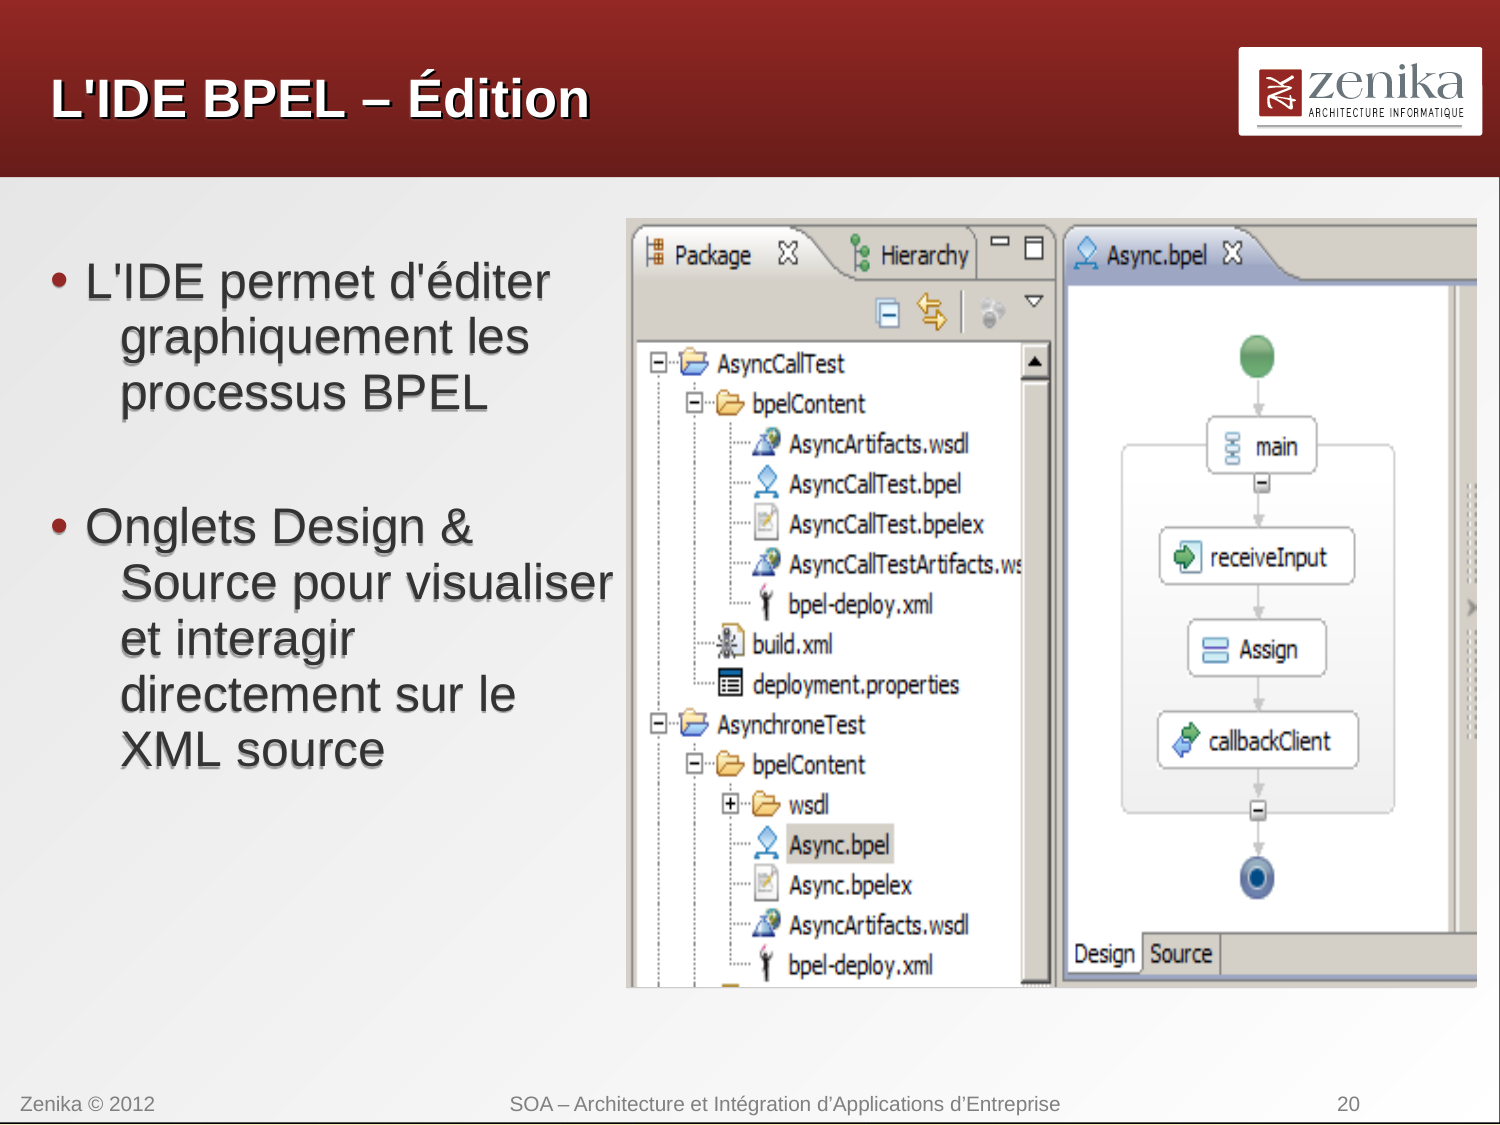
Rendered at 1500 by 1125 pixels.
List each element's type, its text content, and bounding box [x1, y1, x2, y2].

subtitle L'IDE permet d'éditer graphiquement les processus BPEL Onglets Design & Source pour visualiser et interagir directement sur le XML source [50, 249, 621, 1064]
title L'IDE BPEL – Édition [50, 22, 1206, 172]
picture [626, 218, 1477, 987]
